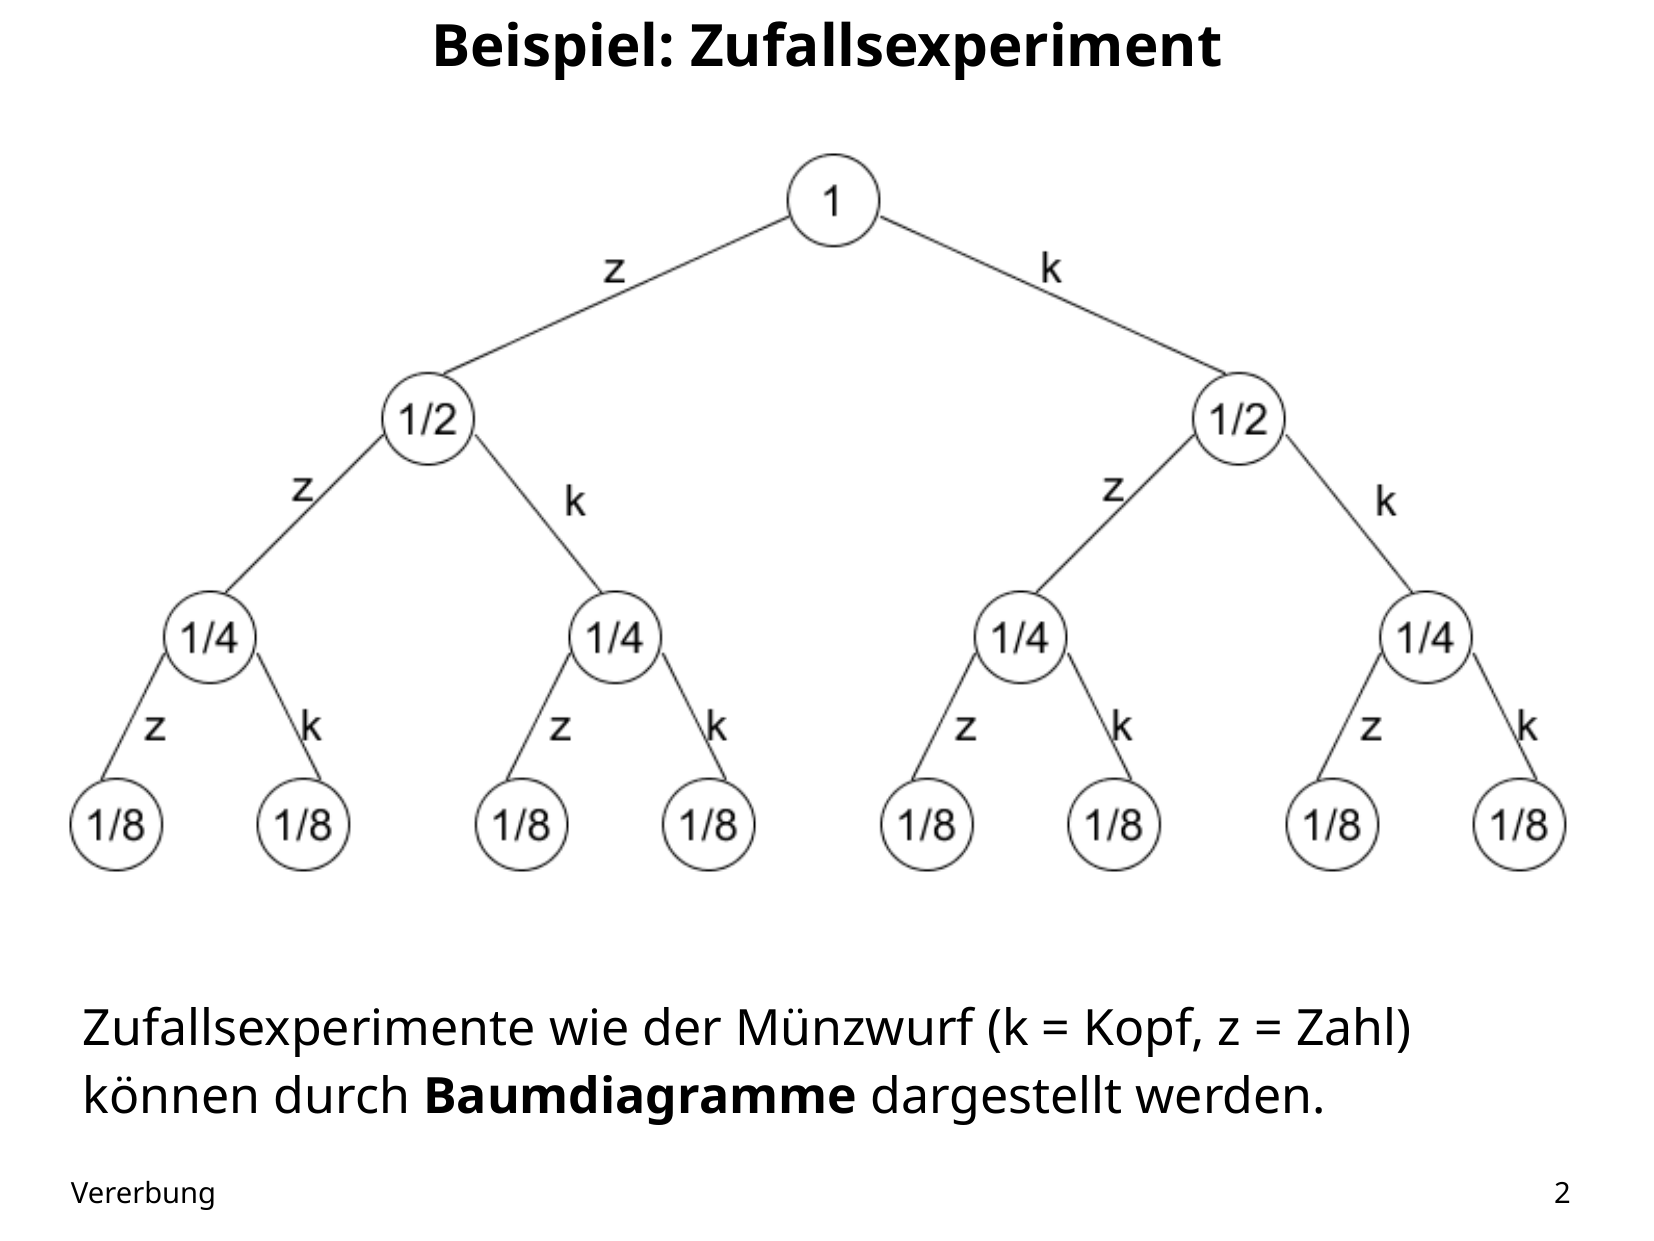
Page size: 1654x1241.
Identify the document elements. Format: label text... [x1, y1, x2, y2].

title Beispiel: Zufallsexperiment [0, 5, 1654, 83]
picture [68, 152, 1571, 875]
list Zufallsexperimente wie der Münzwurf (k = Kopf, z = Zahl) können durch Baumdiagramme dargestellt werden. [82, 992, 1560, 1158]
